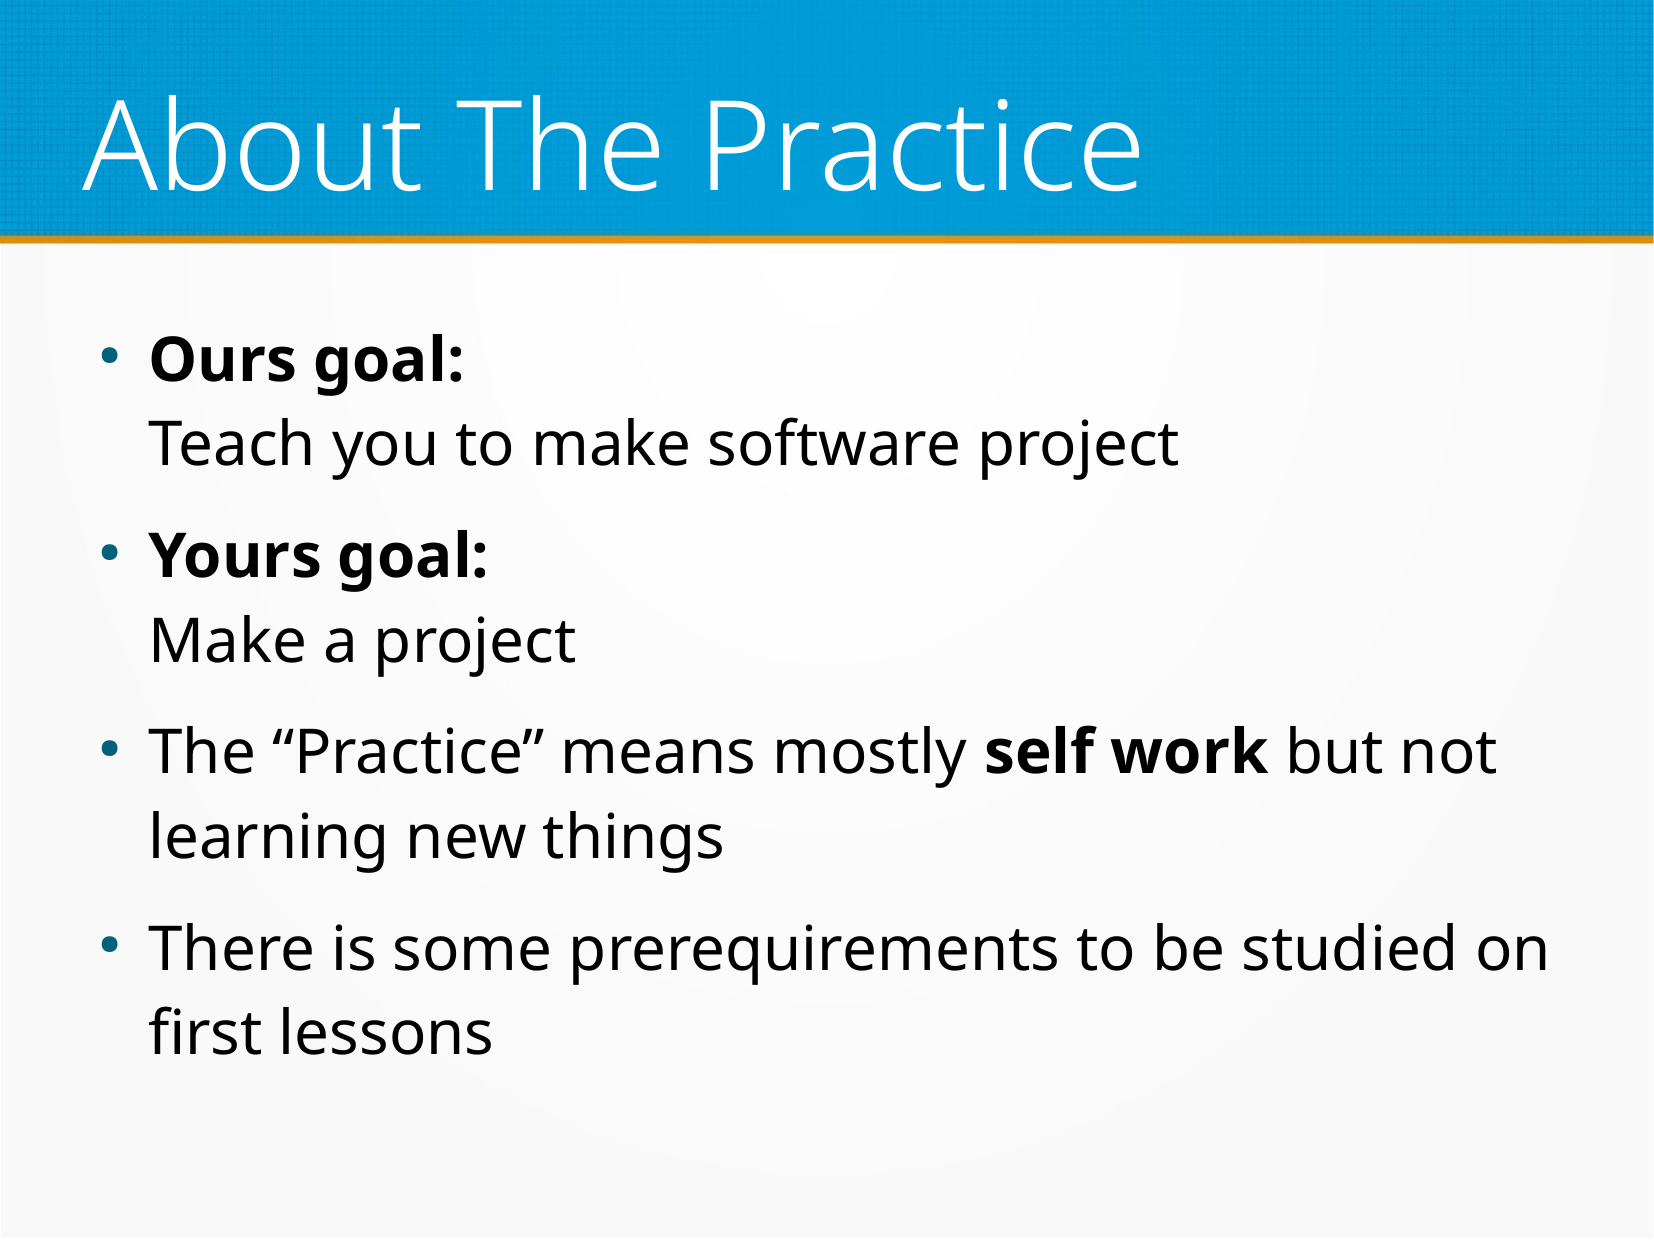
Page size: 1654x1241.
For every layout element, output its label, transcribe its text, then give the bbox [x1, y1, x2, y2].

list Ours goal: Teach you to make software project Yours goal: Make a project The “Practice” means mostly self work but not learning new things There is some prerequirements to be studied on first lessons [82, 315, 1563, 1081]
title About The Practice [82, 19, 1571, 227]
picture [0, 233, 1654, 1241]
